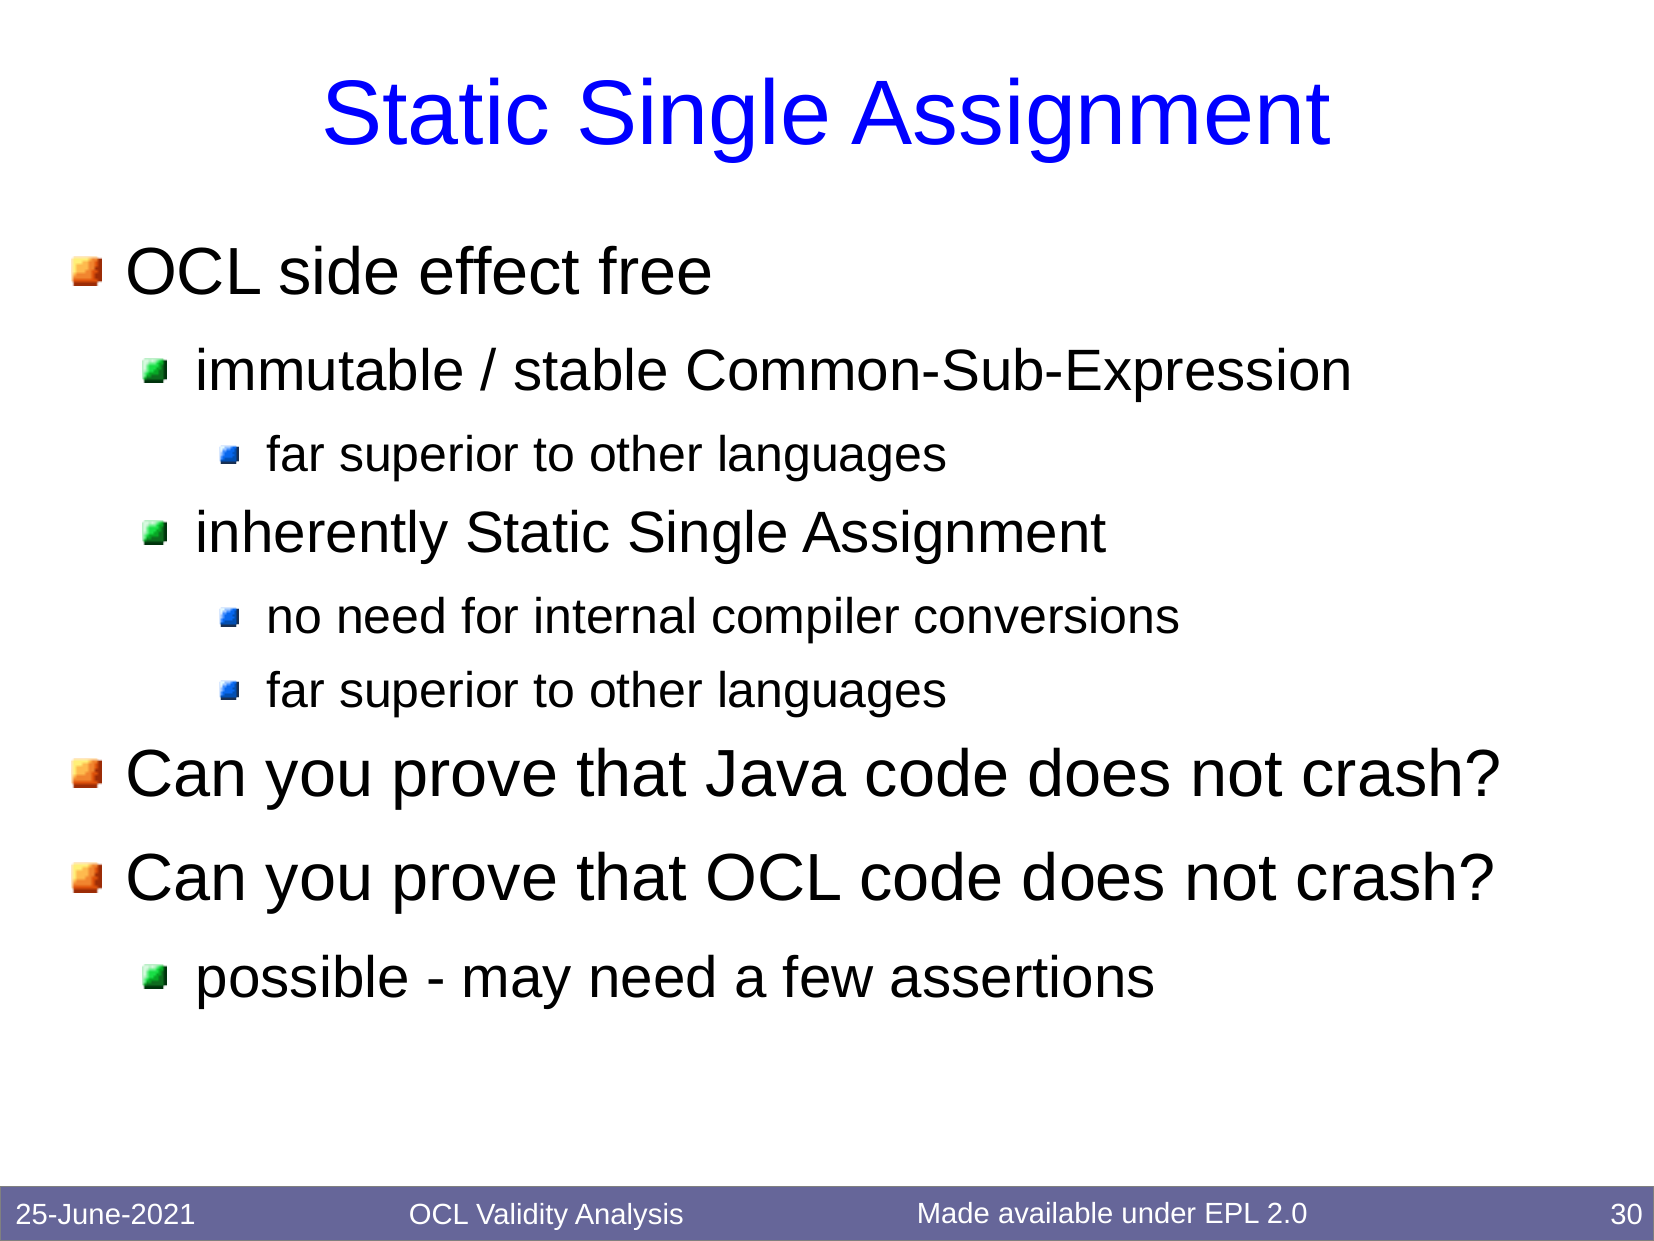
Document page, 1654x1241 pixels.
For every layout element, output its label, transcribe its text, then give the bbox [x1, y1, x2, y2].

title Static Single Assignment [82, 49, 1571, 178]
list OCL side effect free immutable / stable Common-Sub-Expression far superior to other languages inherently Static Single Assignment no need for internal compiler conversions far superior to other languages Can you prove that Java code does not crash? Can you prove that OCL code does not crash? possible - may need a few assertions [54, 233, 1617, 1057]
